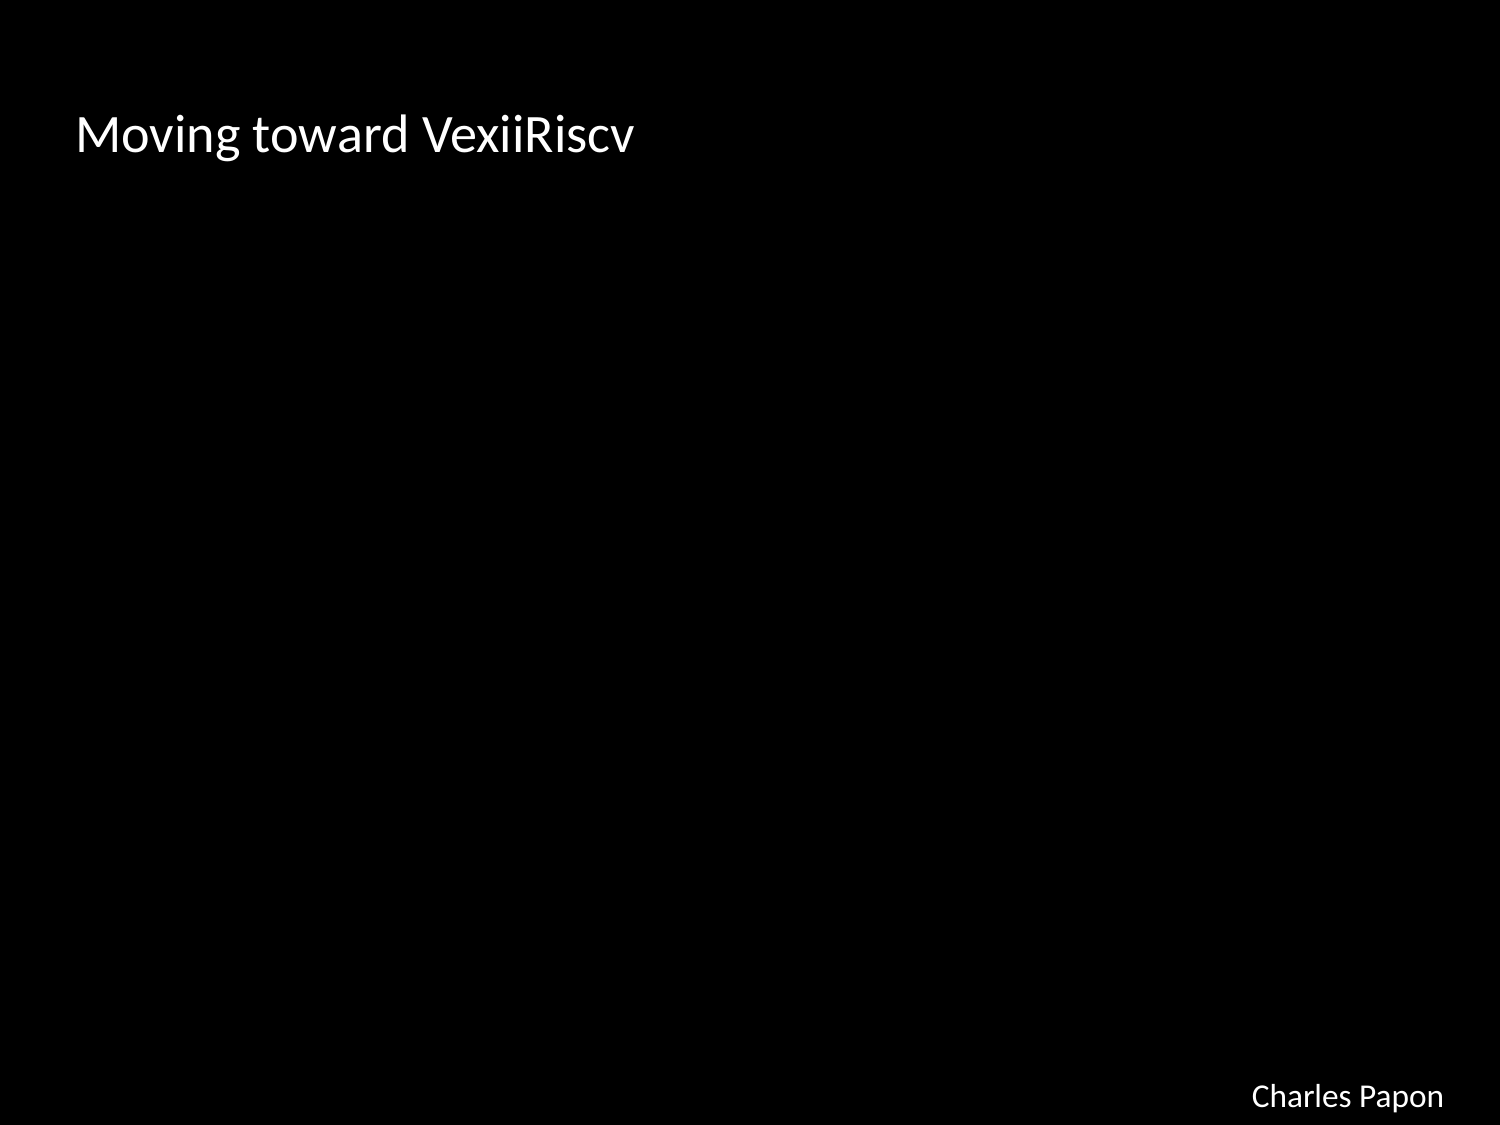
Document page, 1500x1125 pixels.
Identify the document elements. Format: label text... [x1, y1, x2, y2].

title Charles Papon [1251, 1005, 1500, 1125]
title Moving toward VexiiRiscv [75, 44, 1425, 233]
